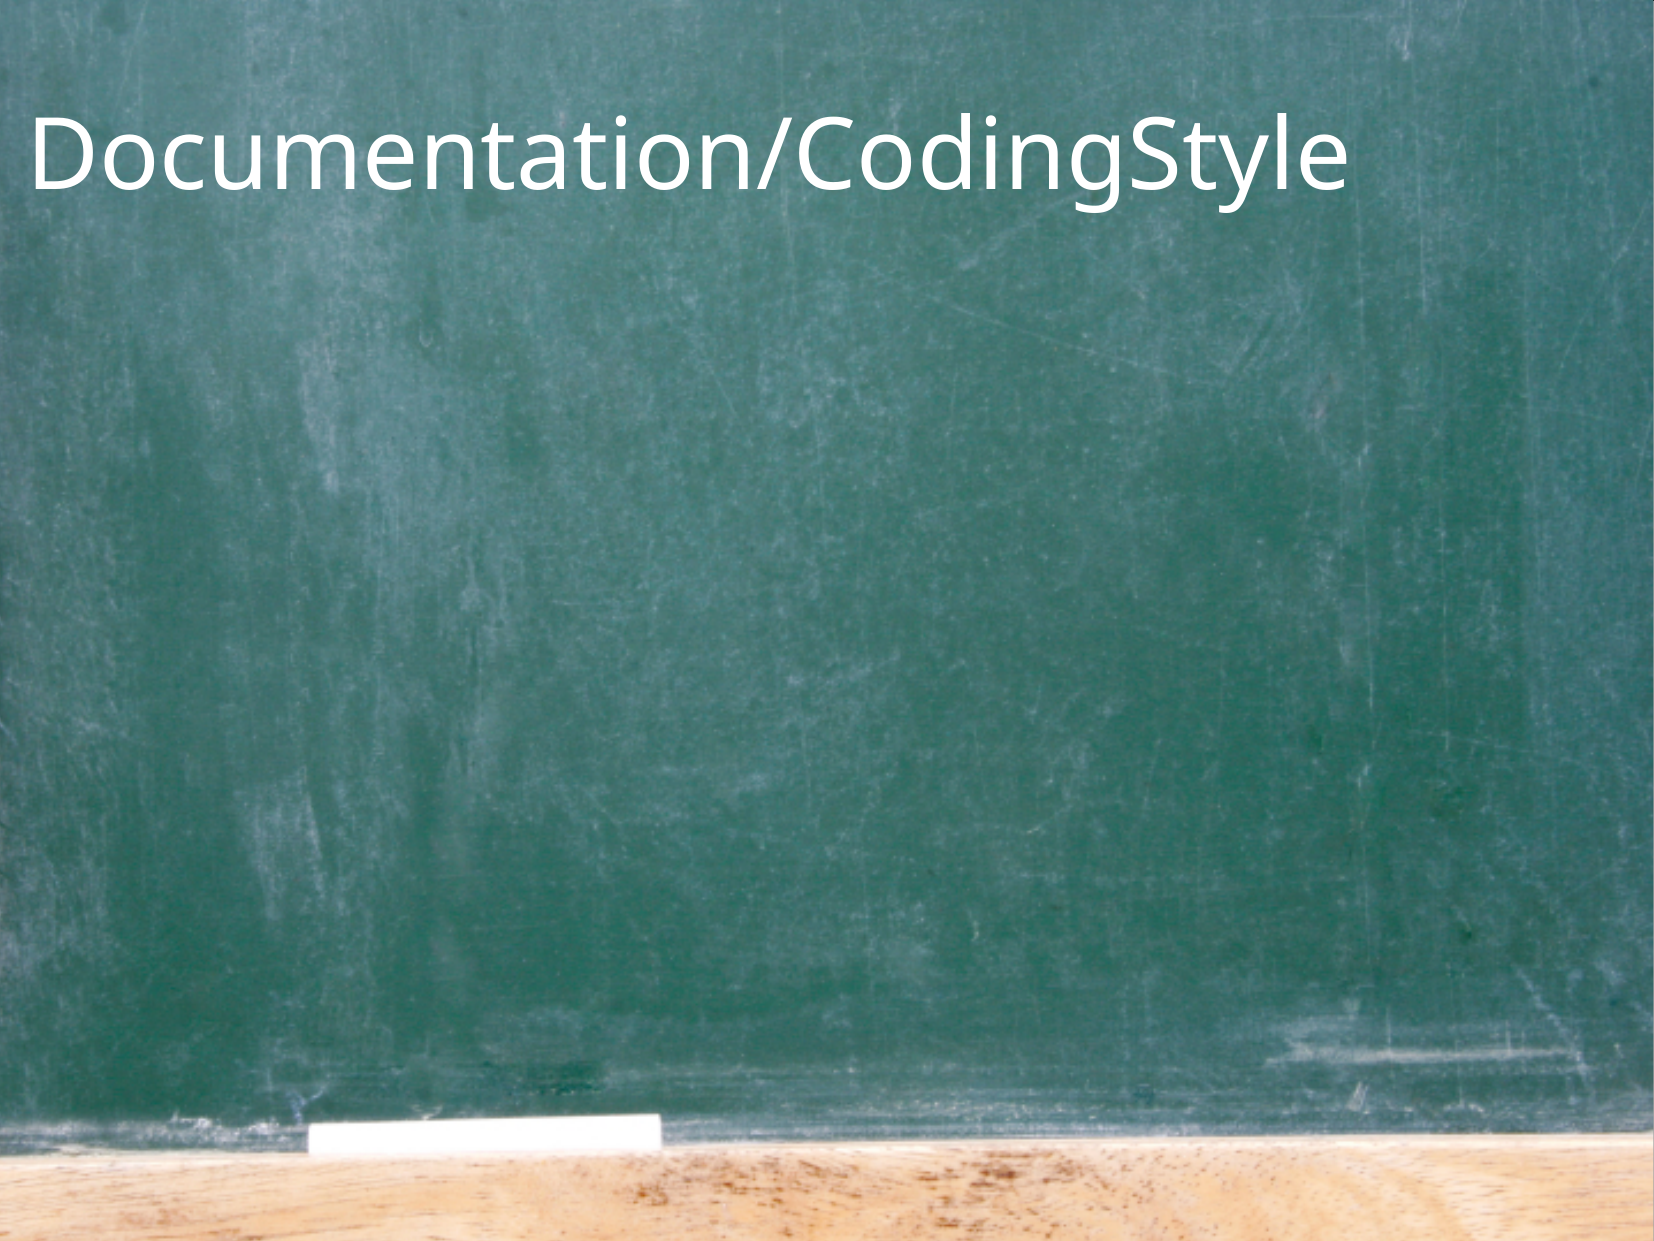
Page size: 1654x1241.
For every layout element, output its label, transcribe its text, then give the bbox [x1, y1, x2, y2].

text_box Documentation/CodingStyle [11, 74, 1525, 245]
picture [0, 0, 1654, 1241]
